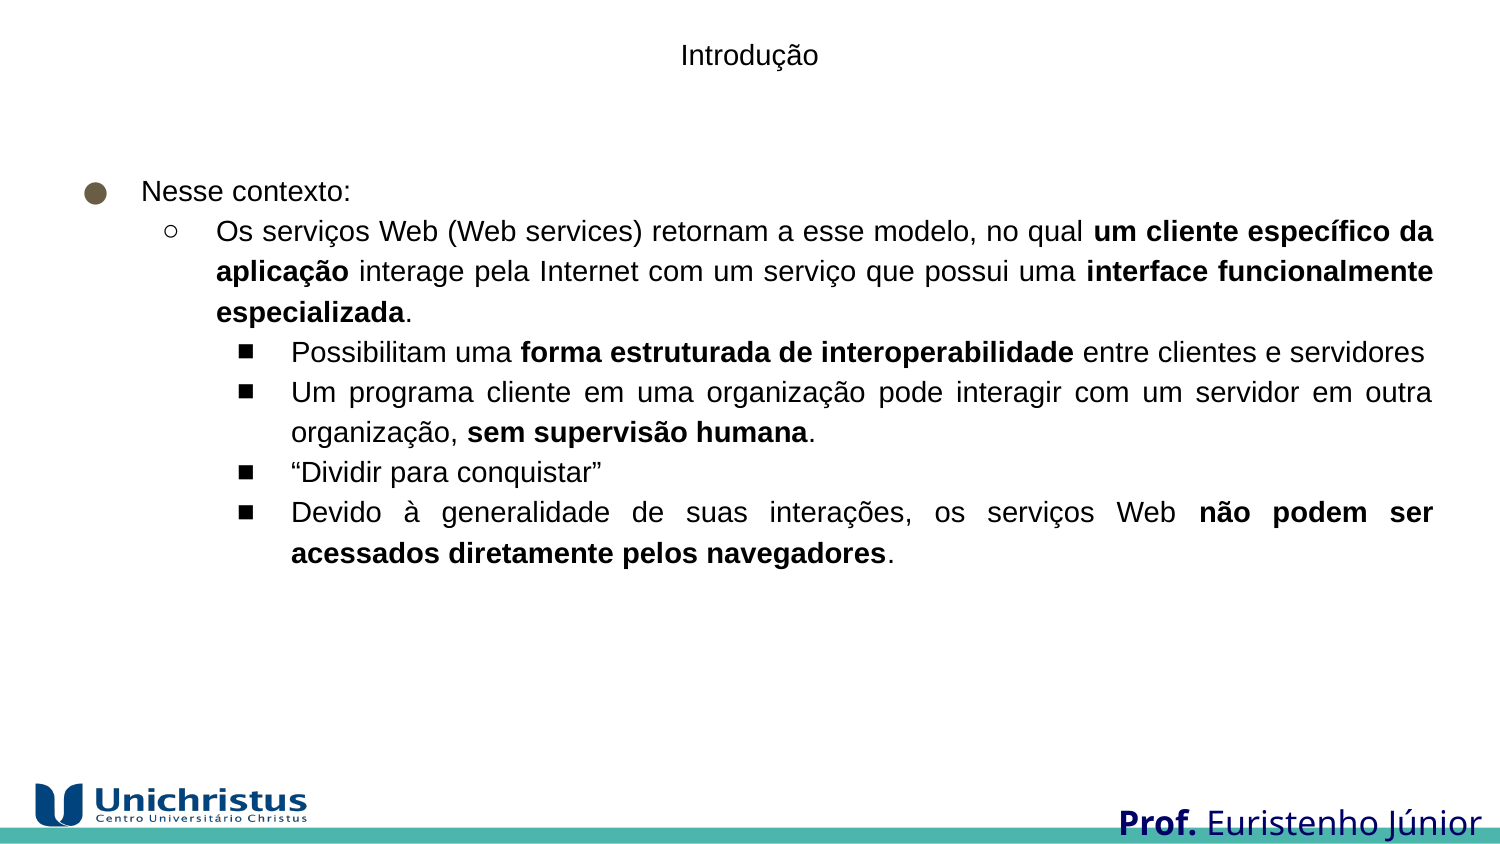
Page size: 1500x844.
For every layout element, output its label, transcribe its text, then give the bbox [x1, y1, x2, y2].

title Introdução [51, 20, 1449, 137]
list Nesse contexto: Os serviços Web (Web services) retornam a esse modelo, no qual um cliente específico da aplicação interage pela Internet com um serviço que possui uma interface funcionalmente especializada. Possibilitam uma forma estruturada de interoperabilidade entre clientes e servidores Um programa cliente em uma organização pode interagir com um servidor em outra organização, sem supervisão humana. “Dividir para conquistar” Devido à generalidade de suas interações, os serviços Web não podem ser acessados diretamente pelos navegadores. [51, 152, 1449, 750]
picture [31, 781, 311, 828]
text_box Prof. Euristenho Júnior [1103, 791, 1500, 844]
